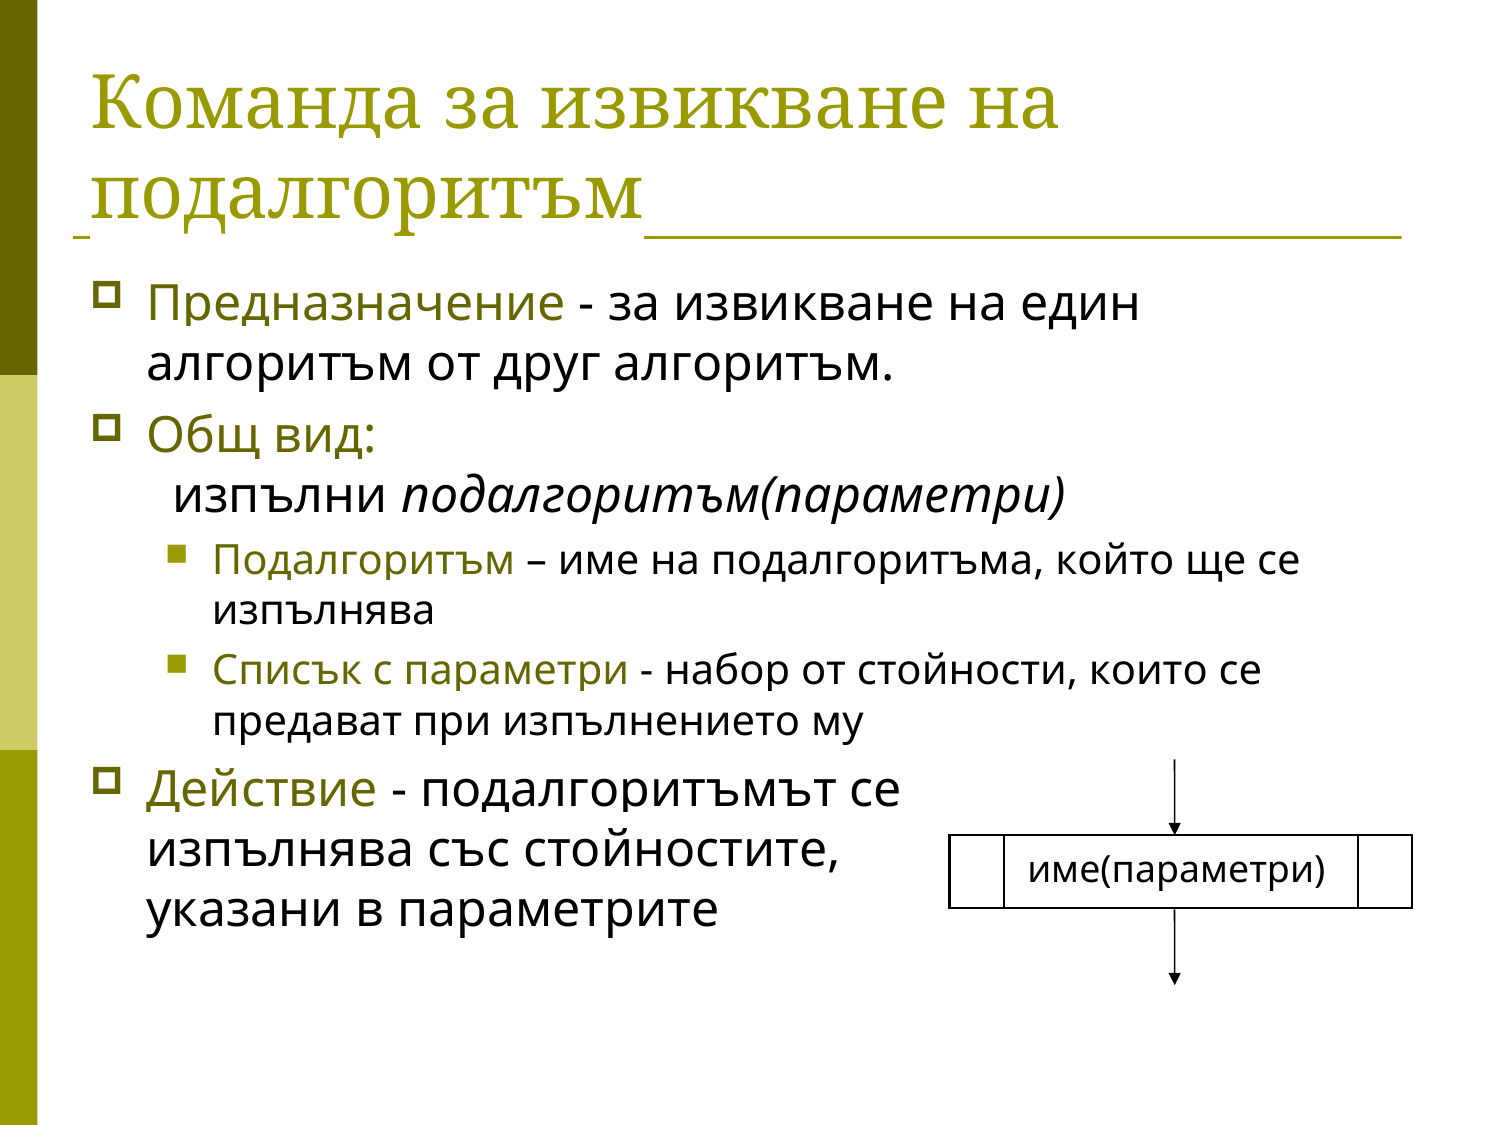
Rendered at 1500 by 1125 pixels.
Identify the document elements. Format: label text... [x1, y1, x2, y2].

title Команда за извикване на подалгоритъм [75, 45, 1500, 233]
list Предназначение - за извикване на един алгоритъм от друг алгоритъм. Общ вид: изпълни подалгоритъм(параметри) Подалгоритъм – име на подалгоритъма, който ще се изпълнява Списък с параметри - набор от стойности, които се предават при изпълнението му Действие - подалгоритъмът се изпълнява със стойностите, указани в параметрите [75, 262, 1426, 1006]
text_box име(параметри) [1012, 837, 1341, 898]
